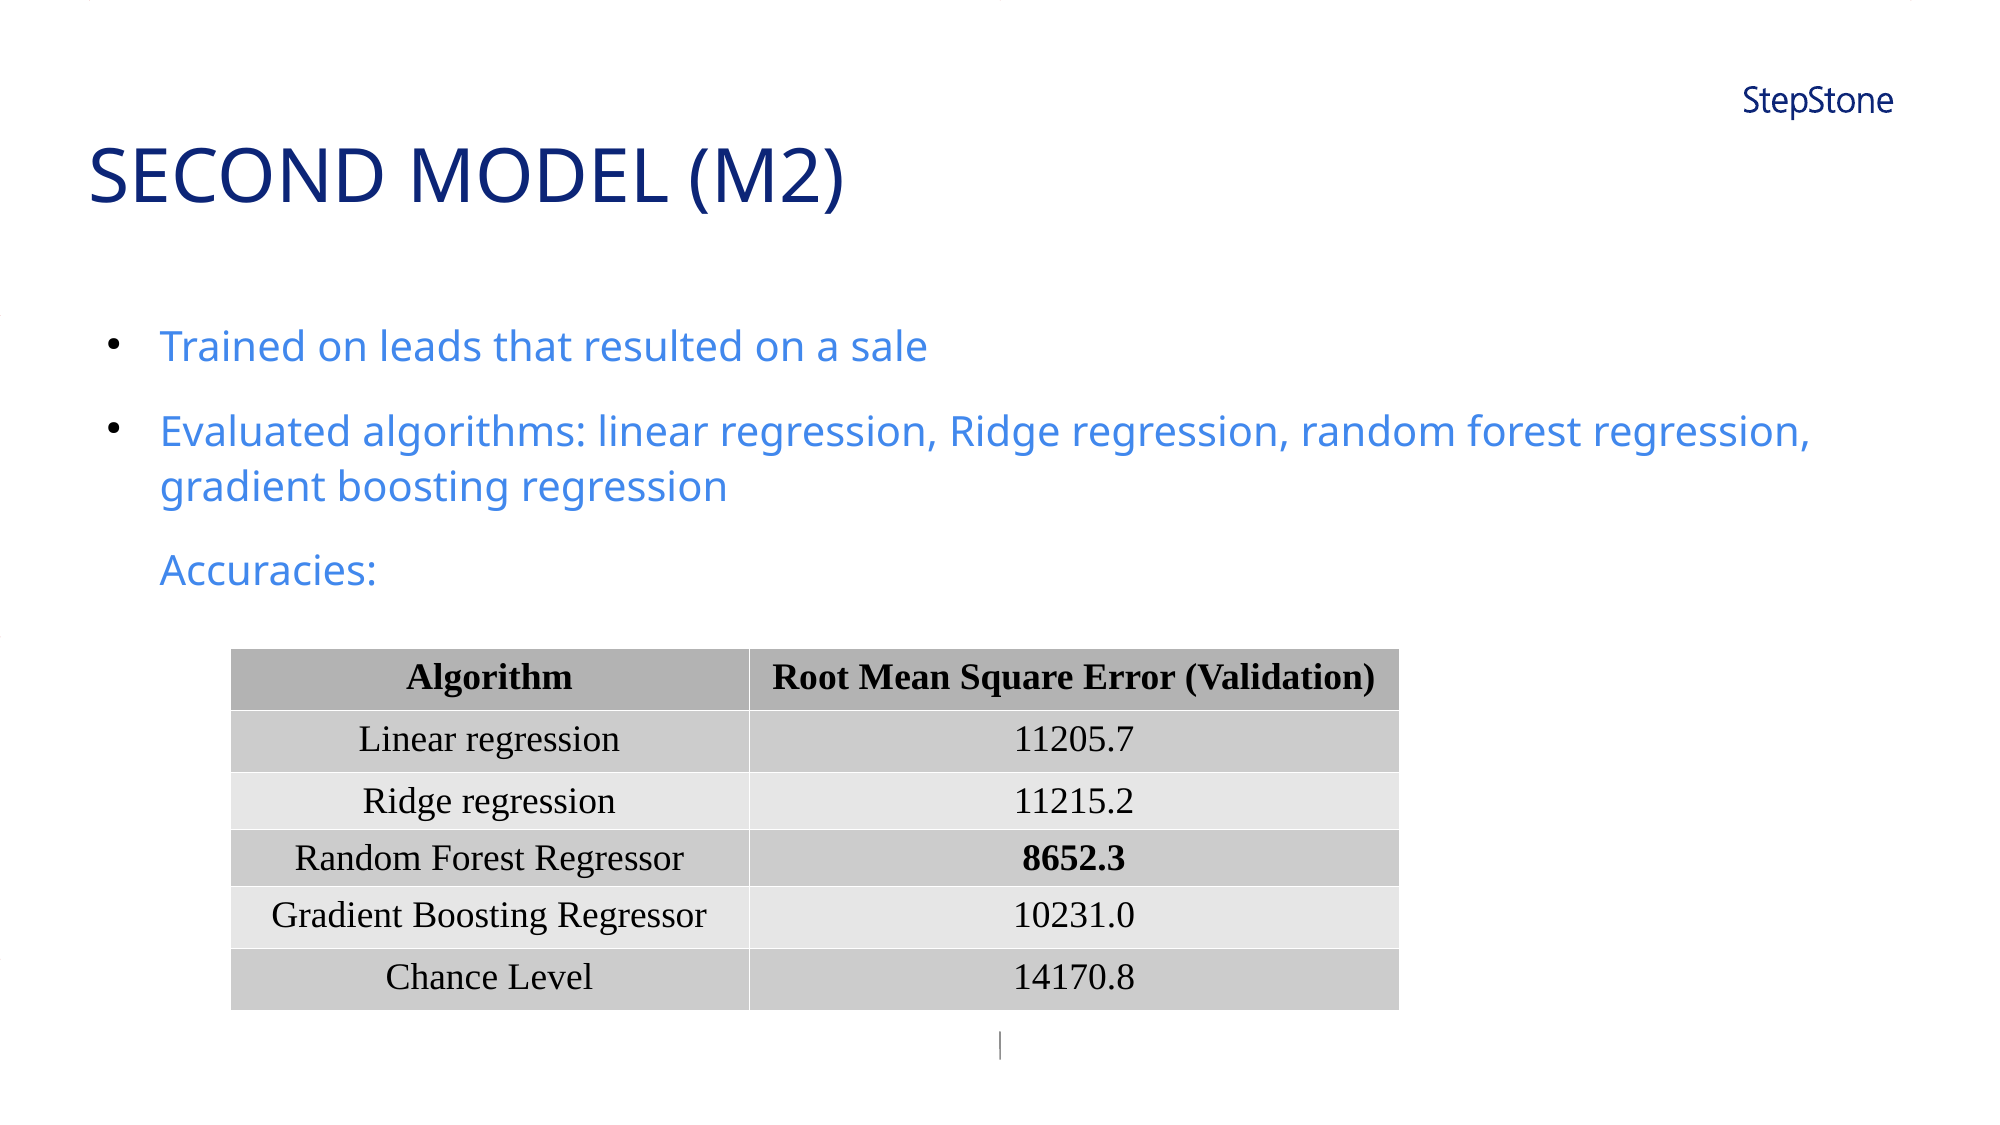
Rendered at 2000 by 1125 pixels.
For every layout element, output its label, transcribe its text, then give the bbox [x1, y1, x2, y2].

title Second model (M2) [88, 137, 1662, 314]
table_cell Chance Level [231, 959, 749, 1010]
table_cell 14170.8 [750, 959, 1399, 1010]
list Trained on leads that resulted on a sale Evaluated algorithms: linear regression, Ridge regression, random forest regression, gradient boosting regression Accuracies: [88, 314, 1912, 959]
